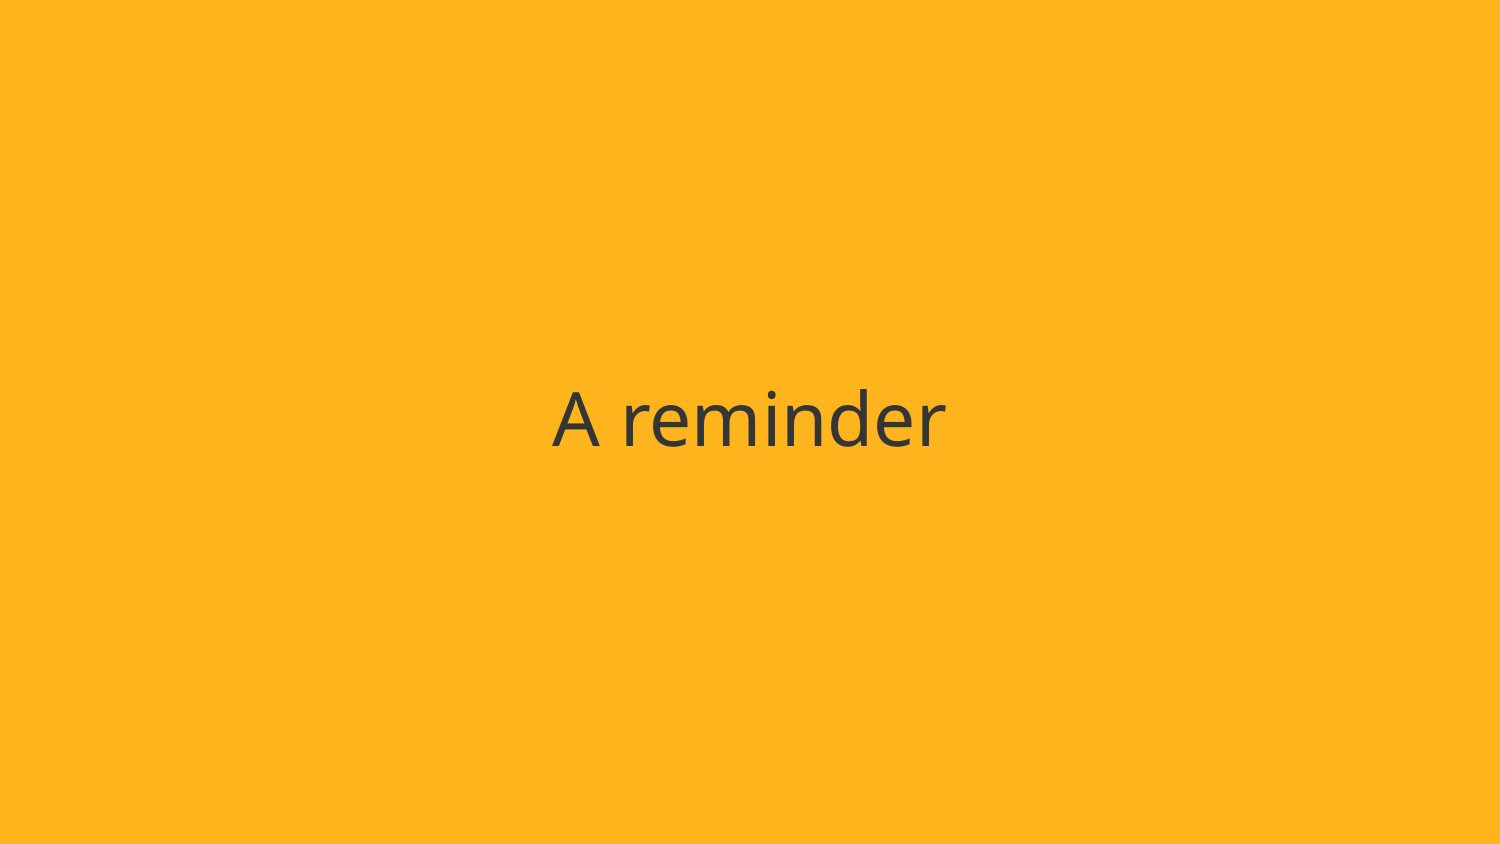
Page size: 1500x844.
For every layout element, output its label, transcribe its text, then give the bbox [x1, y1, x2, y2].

title A reminder [51, 355, 1449, 488]
